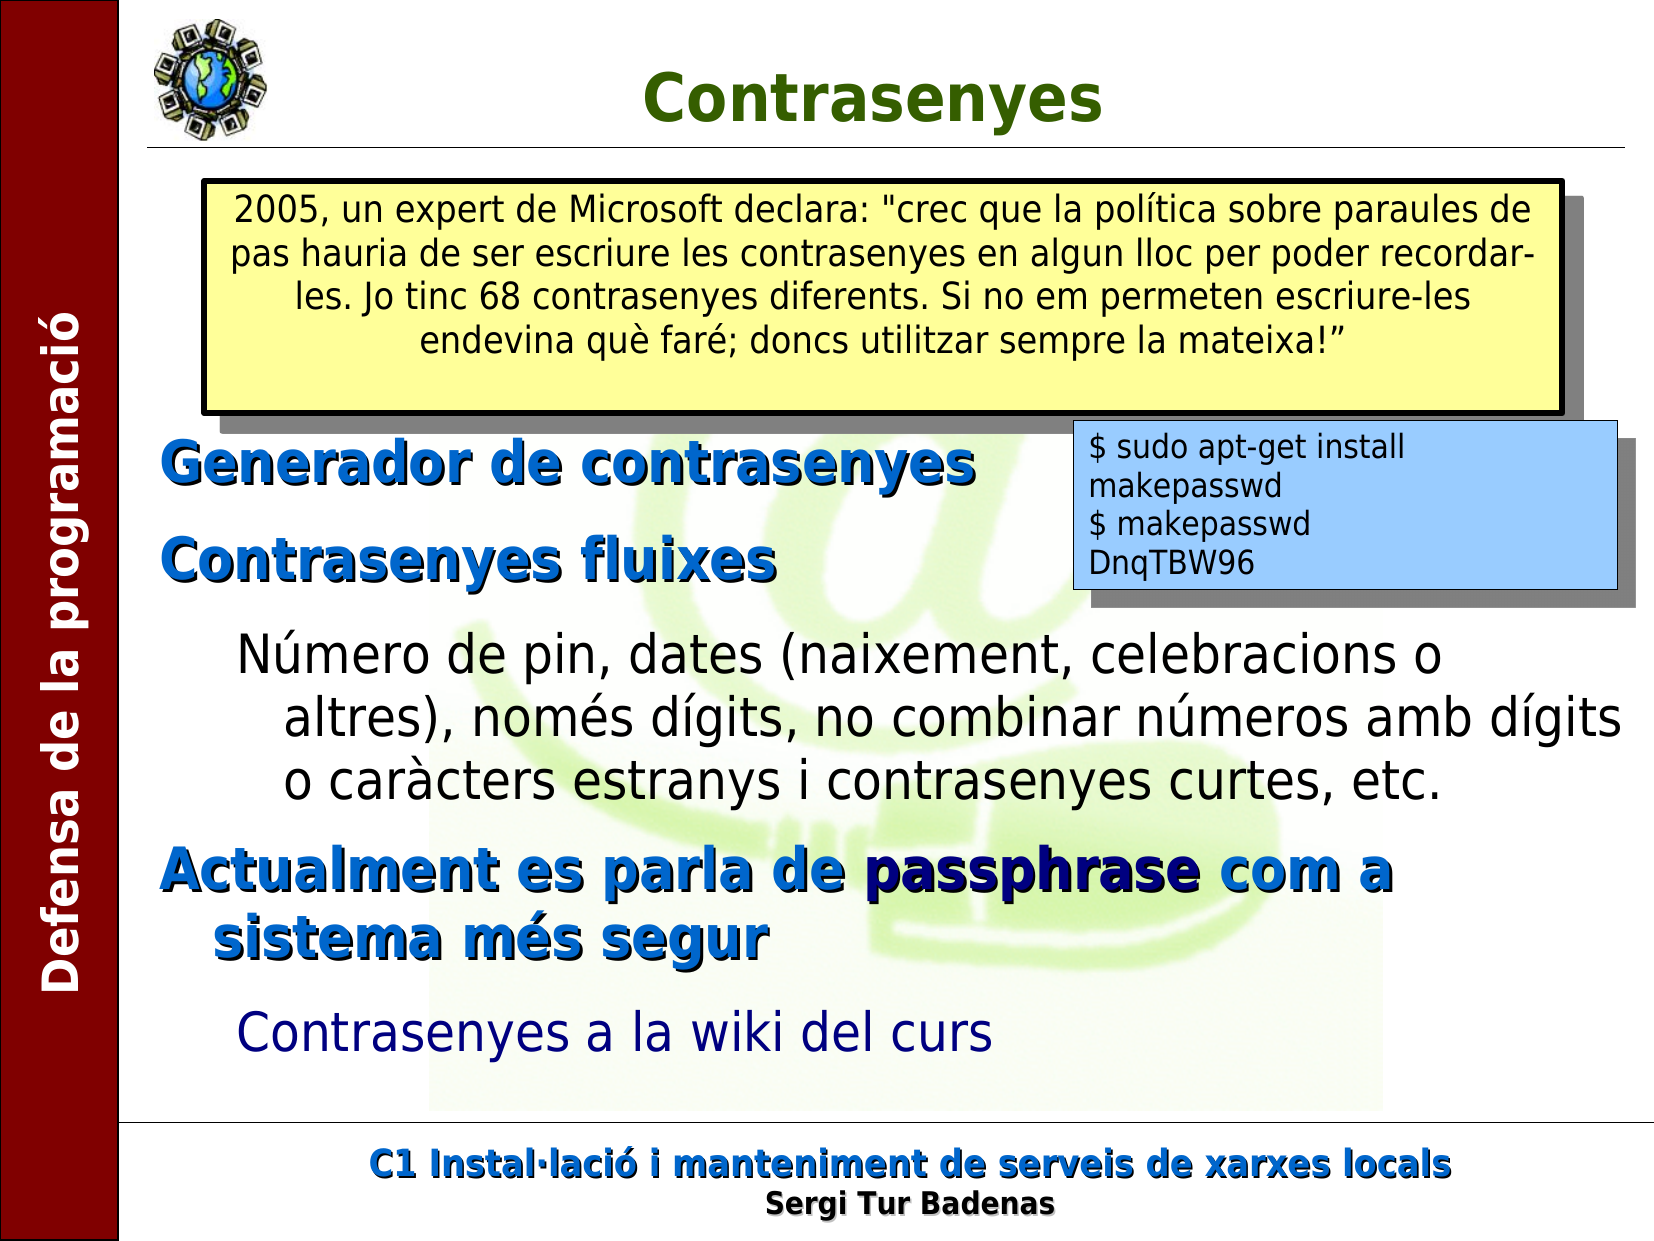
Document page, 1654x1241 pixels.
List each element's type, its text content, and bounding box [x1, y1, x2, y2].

picture [154, 19, 268, 56]
list Generador de contrasenyes Contrasenyes fluixes Número de pin, dates (naixement, celebracions o altres), només dígits, no combinar números amb dígits o caràcters estranys i contrasenyes curtes, etc. Actualment es parla de passphrase com a sistema més segur Contrasenyes a la wiki del curs [141, 428, 1630, 1127]
text_box 2005, un expert de Microsoft declara: "crec que la política sobre paraules de pas hauria de ser escriure les contrasenyes en algun lloc per poder recordar-les. Jo tinc 68 contrasenyes diferents. Si no em permeten escriure-les endevina què faré; doncs utilitzar sempre la mateixa!” [204, 180, 1563, 414]
title Contrasenyes [129, 56, 1619, 141]
text_box $ sudo apt-get install makepasswd $ makepasswd DnqTBW96 [1073, 420, 1618, 590]
